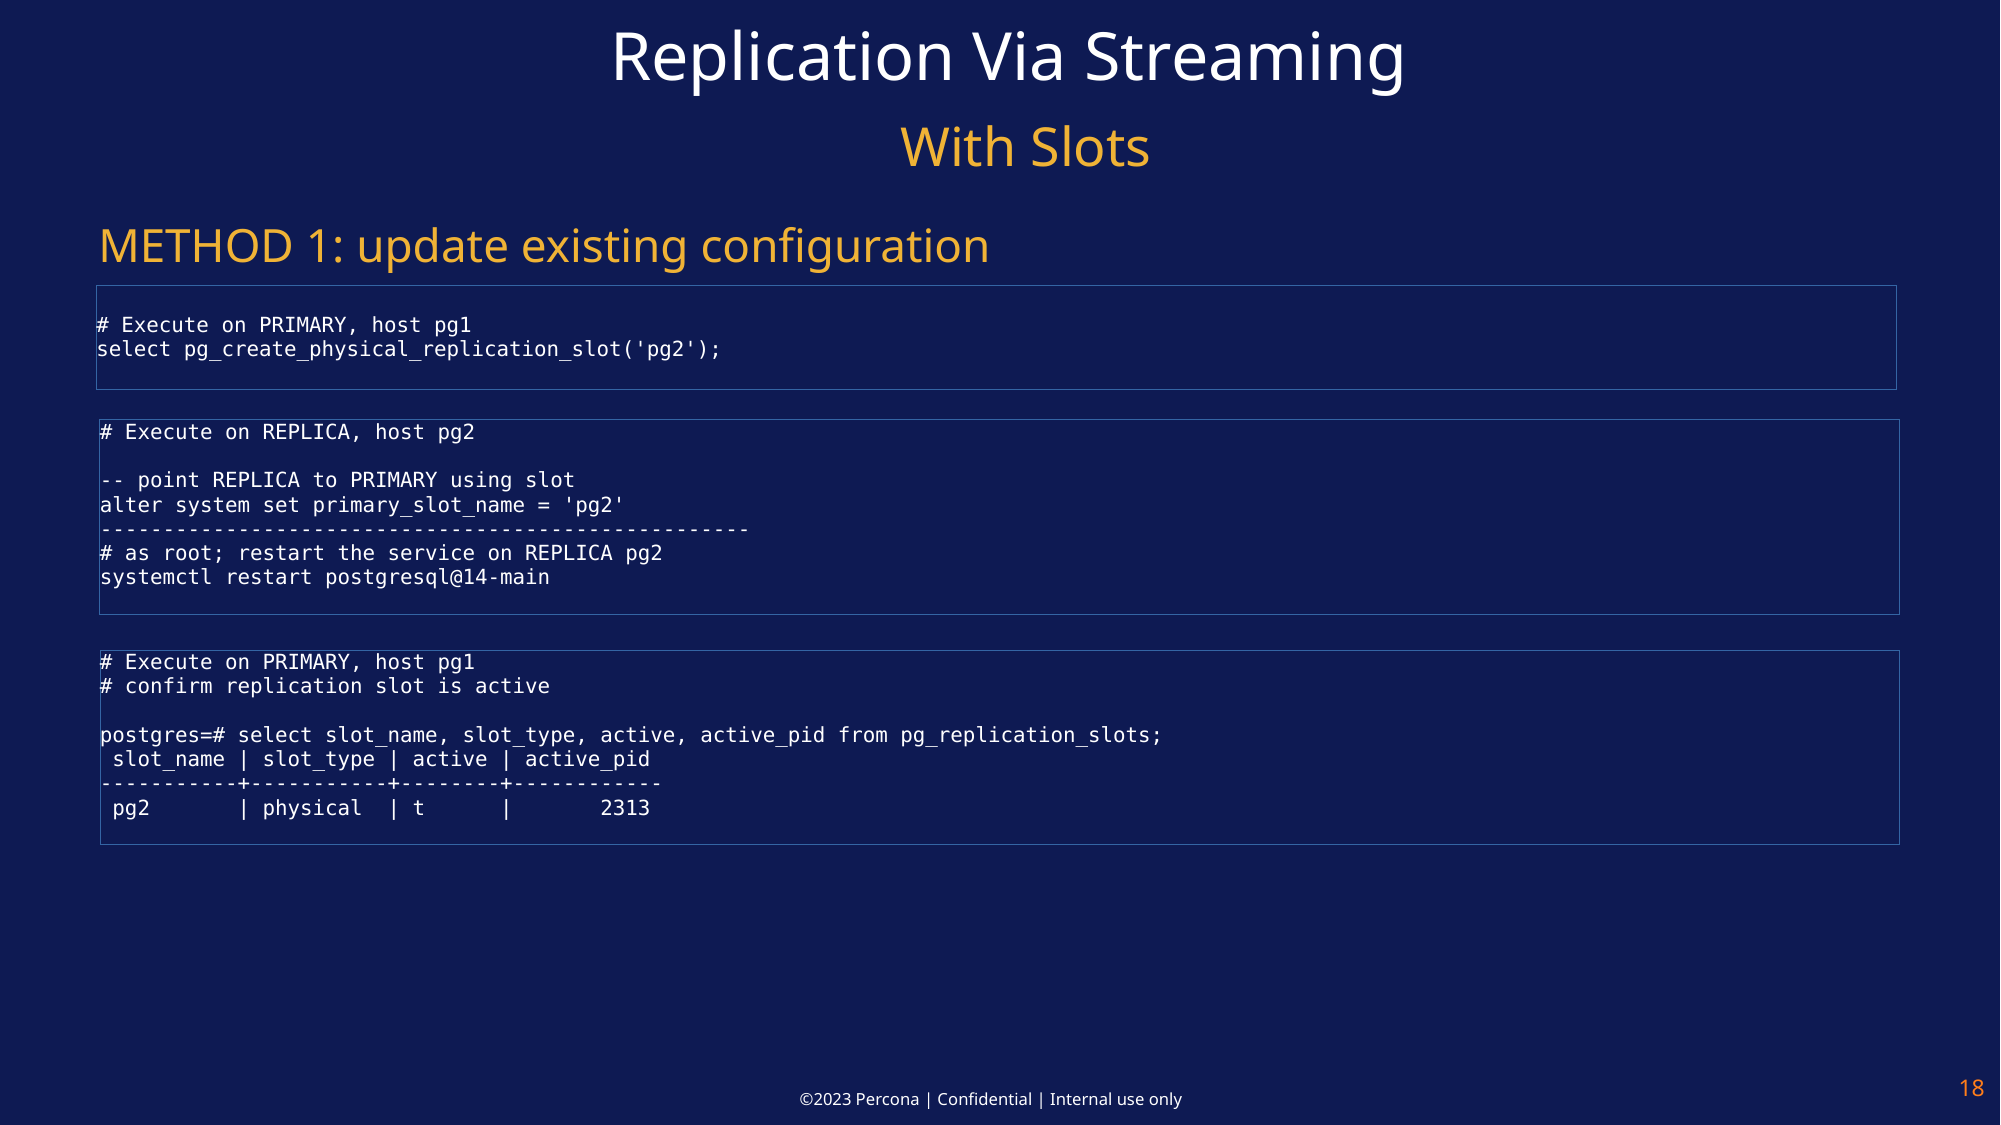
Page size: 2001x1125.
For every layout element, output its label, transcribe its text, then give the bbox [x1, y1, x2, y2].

text_box <number> [1748, 1059, 2000, 1120]
text_box METHOD 1: update existing configuration [83, 206, 1573, 300]
title # Execute on REPLICA, host pg2 -- point REPLICA to PRIMARY using slot alter system set primary_slot_name = 'pg2' ---------------------------------------------------- # as root; restart the service on REPLICA pg2 systemctl restart postgresql@14-main [99, 419, 1900, 615]
list With Slots [586, 113, 1466, 180]
title # Execute on PRIMARY, host pg1 select pg_create_physical_replication_slot('pg2'); [96, 285, 1897, 390]
list Replication Via Streaming [570, 15, 1449, 142]
title # Execute on PRIMARY, host pg1 # confirm replication slot is active postgres=# select slot_name, slot_type, active, active_pid from pg_replication_slots; slot_name | slot_type | active | active_pid -----------+-----------+--------+------------ pg2 | physical | t | 2313 [100, 650, 1900, 845]
